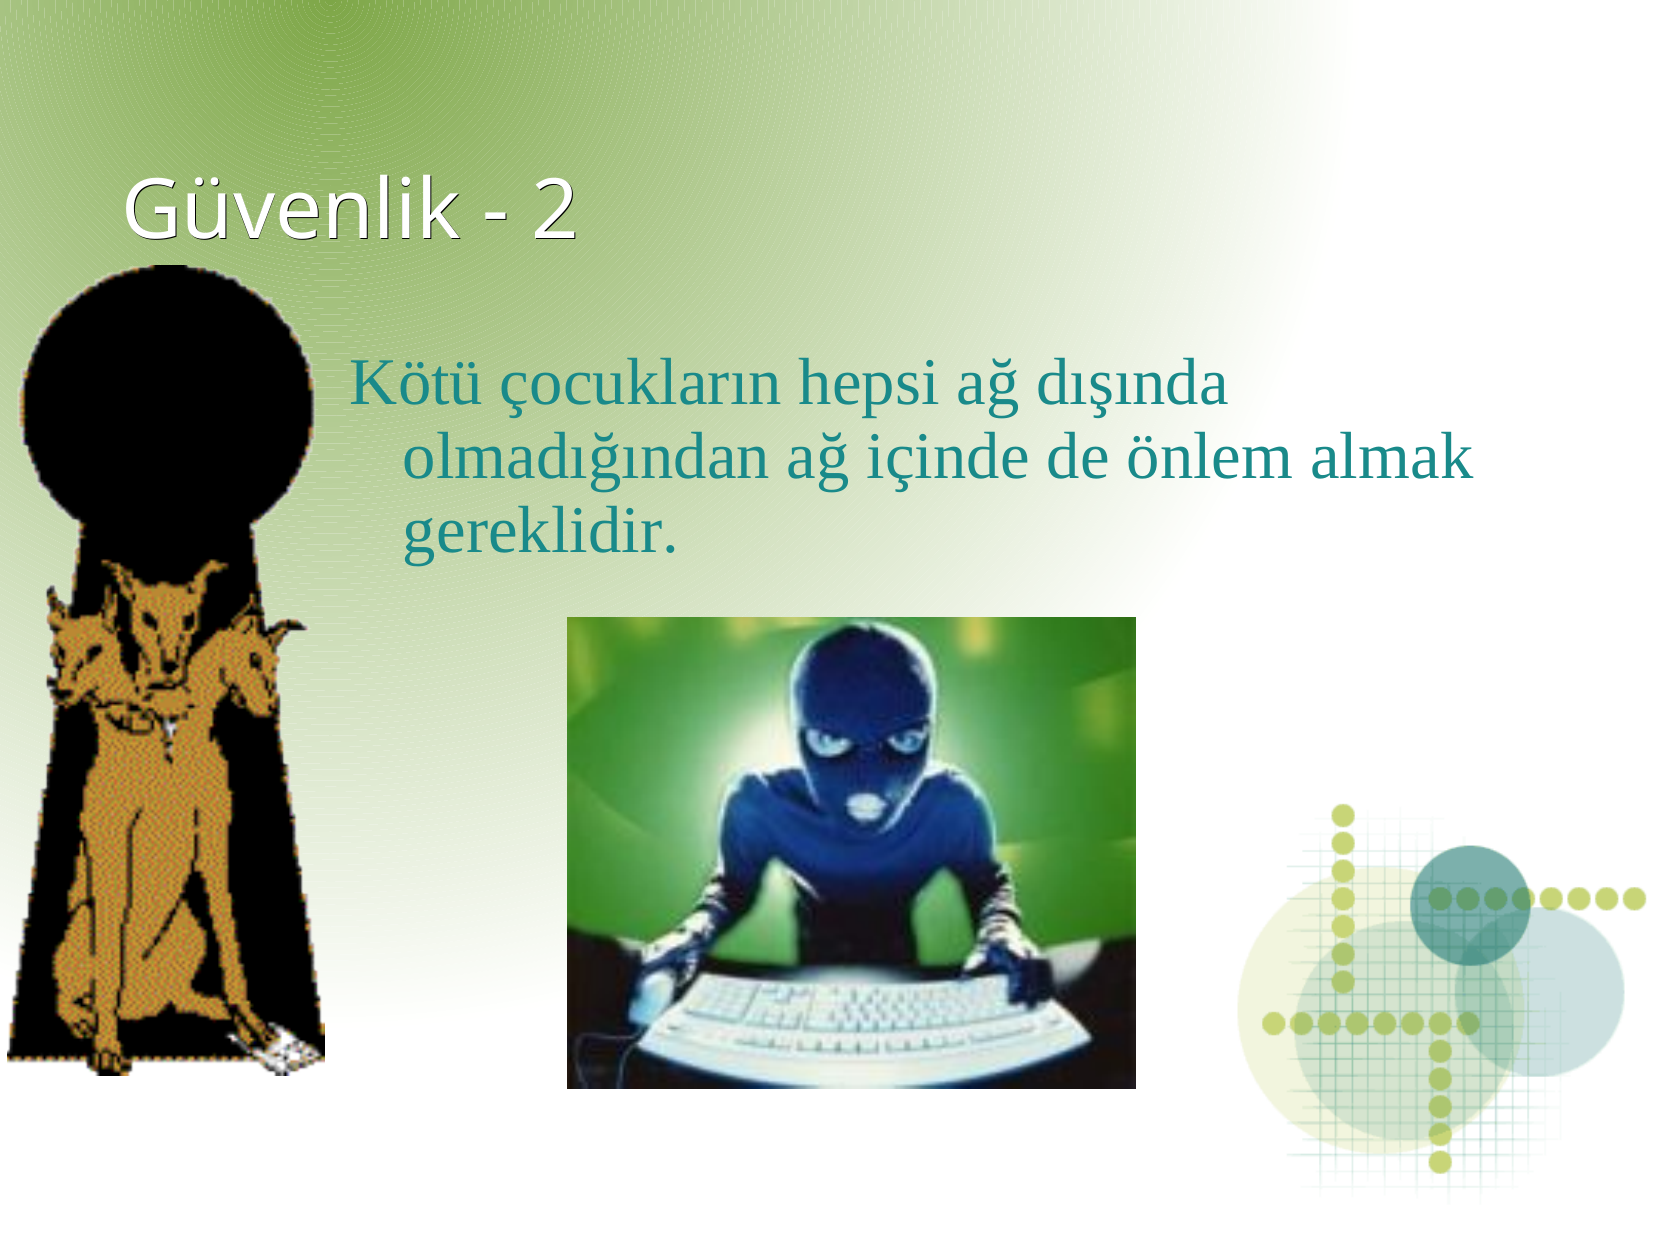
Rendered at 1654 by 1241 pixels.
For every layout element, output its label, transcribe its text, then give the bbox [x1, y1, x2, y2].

picture [567, 617, 1136, 1089]
title Güvenlik - 2 [121, 102, 1534, 311]
list Kötü çocukların hepsi ağ dışında olmadığından ağ içinde de önlem almak gereklidir. [332, 344, 1534, 1127]
picture [7, 265, 325, 1076]
picture [1224, 792, 1654, 1211]
